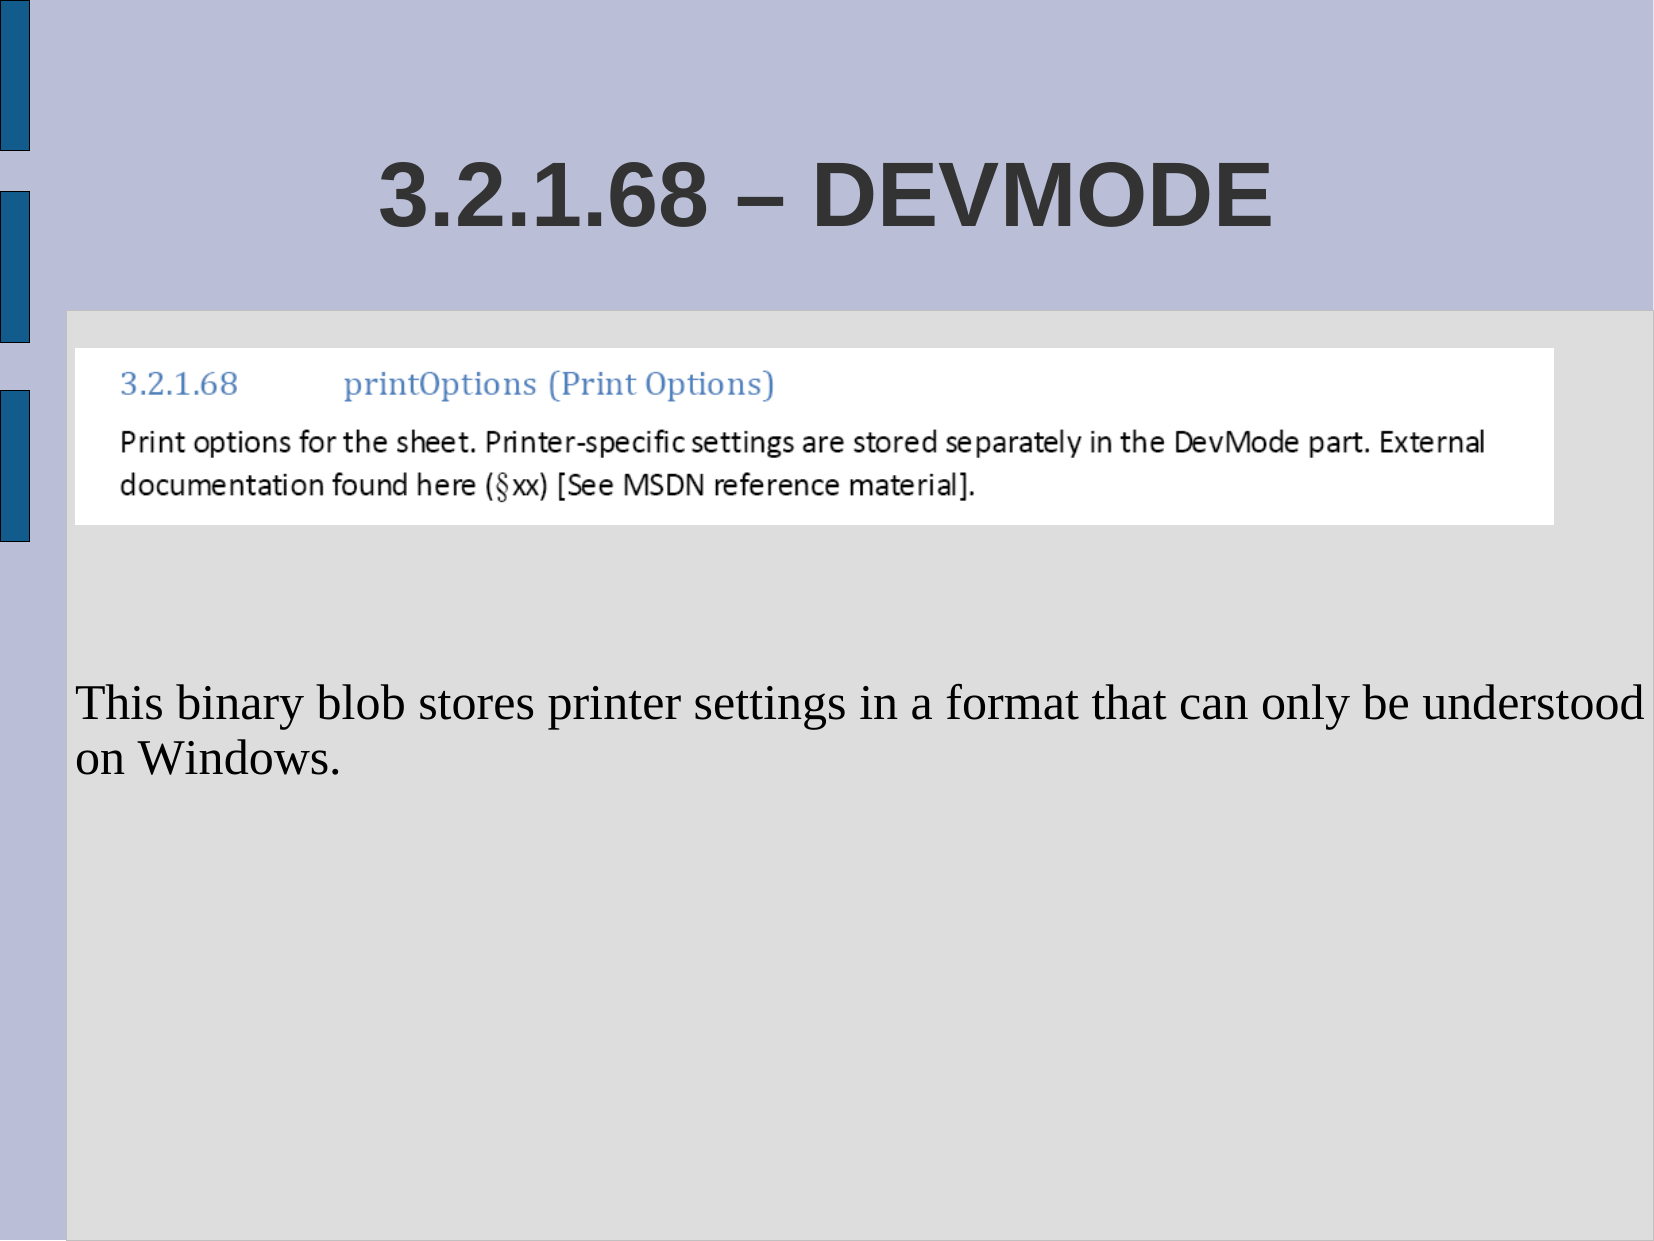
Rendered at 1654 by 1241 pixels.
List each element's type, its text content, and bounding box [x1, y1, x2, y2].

picture [75, 348, 1554, 526]
text_box This binary blob stores printer settings in a format that can only be understood on Windows. [75, 675, 1646, 901]
title 3.2.1.68 – DEVMODE [121, 143, 1534, 246]
